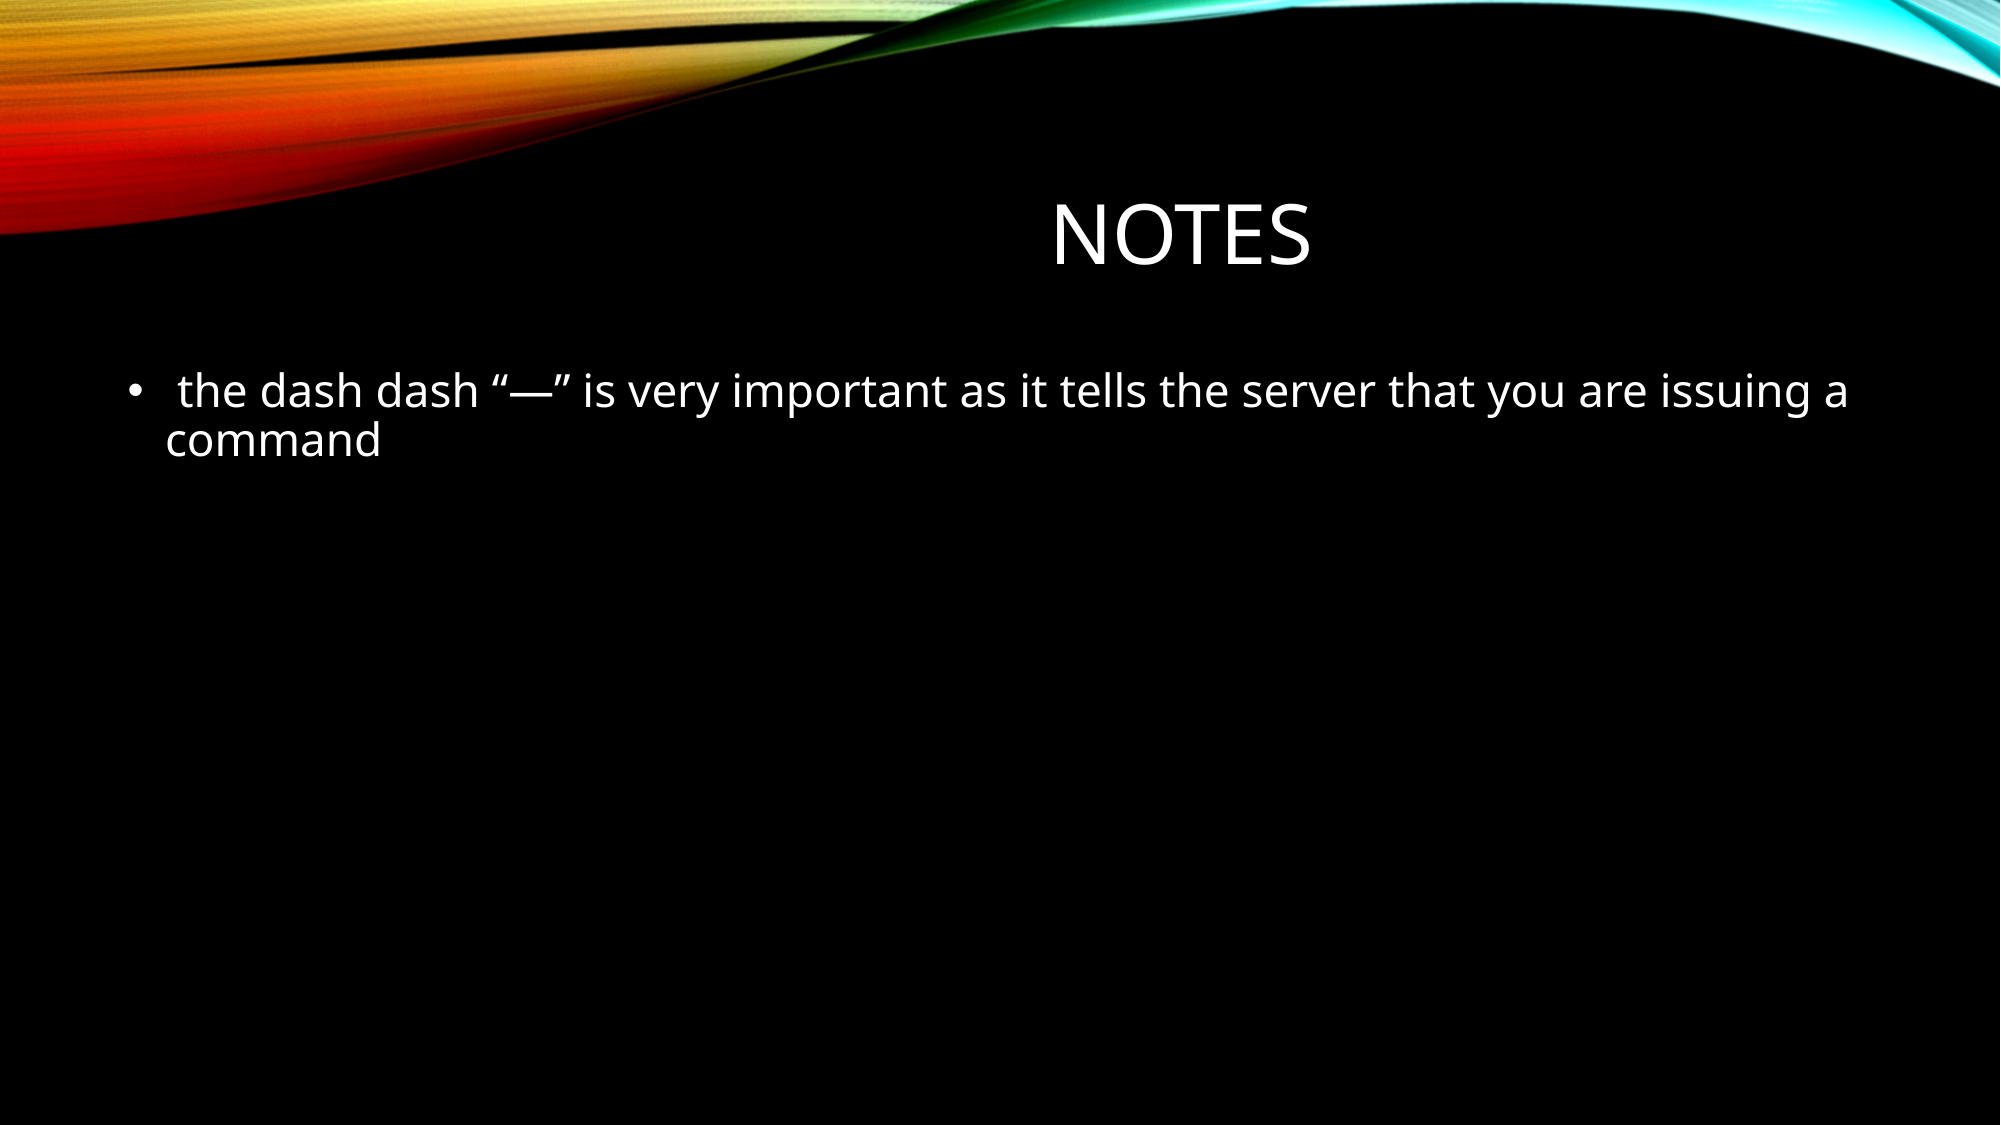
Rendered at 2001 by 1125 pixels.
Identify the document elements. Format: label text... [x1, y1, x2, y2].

picture [0, 0, 2000, 237]
title NOTES [474, 125, 1888, 338]
list the dash dash “—” is very important as it tells the server that you are issuing a command [112, 360, 1888, 1021]
